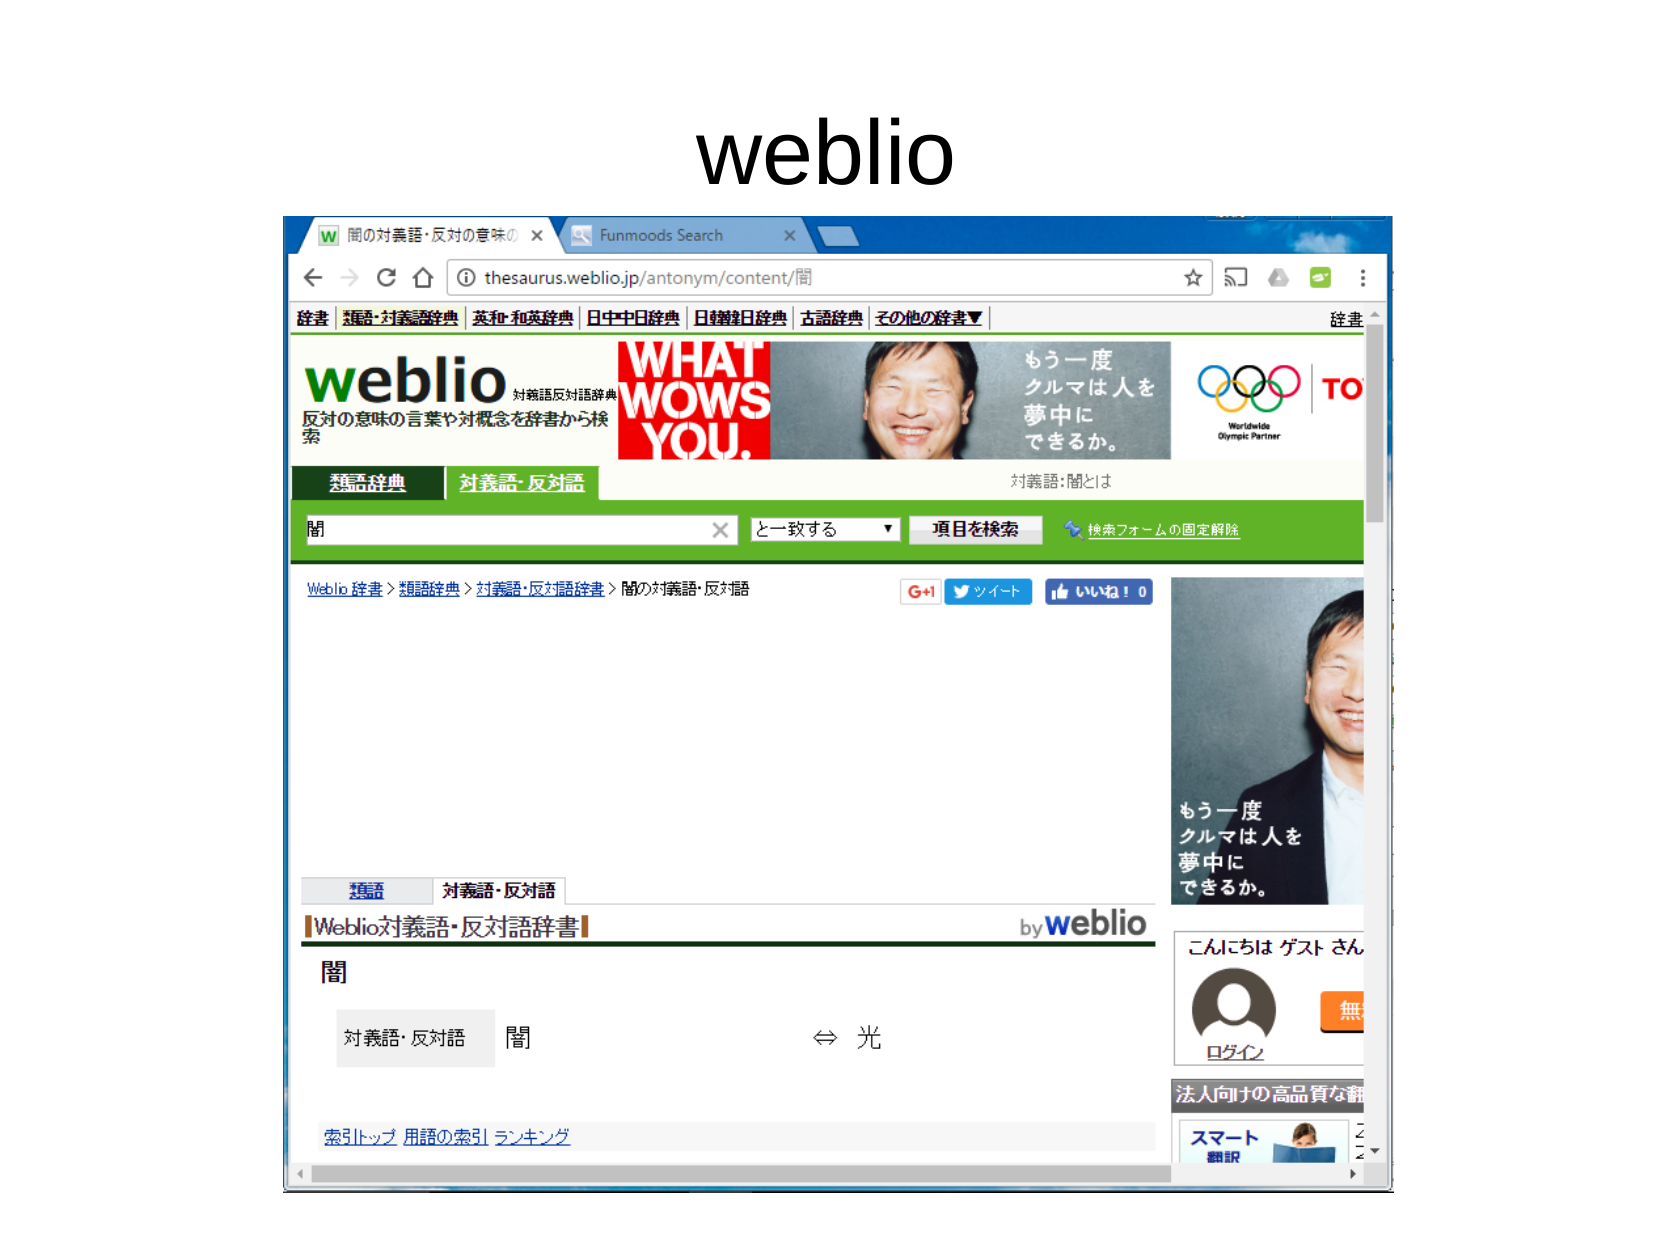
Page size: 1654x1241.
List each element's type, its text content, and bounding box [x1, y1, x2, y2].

title weblio [82, 49, 1571, 257]
picture [283, 216, 1394, 1193]
